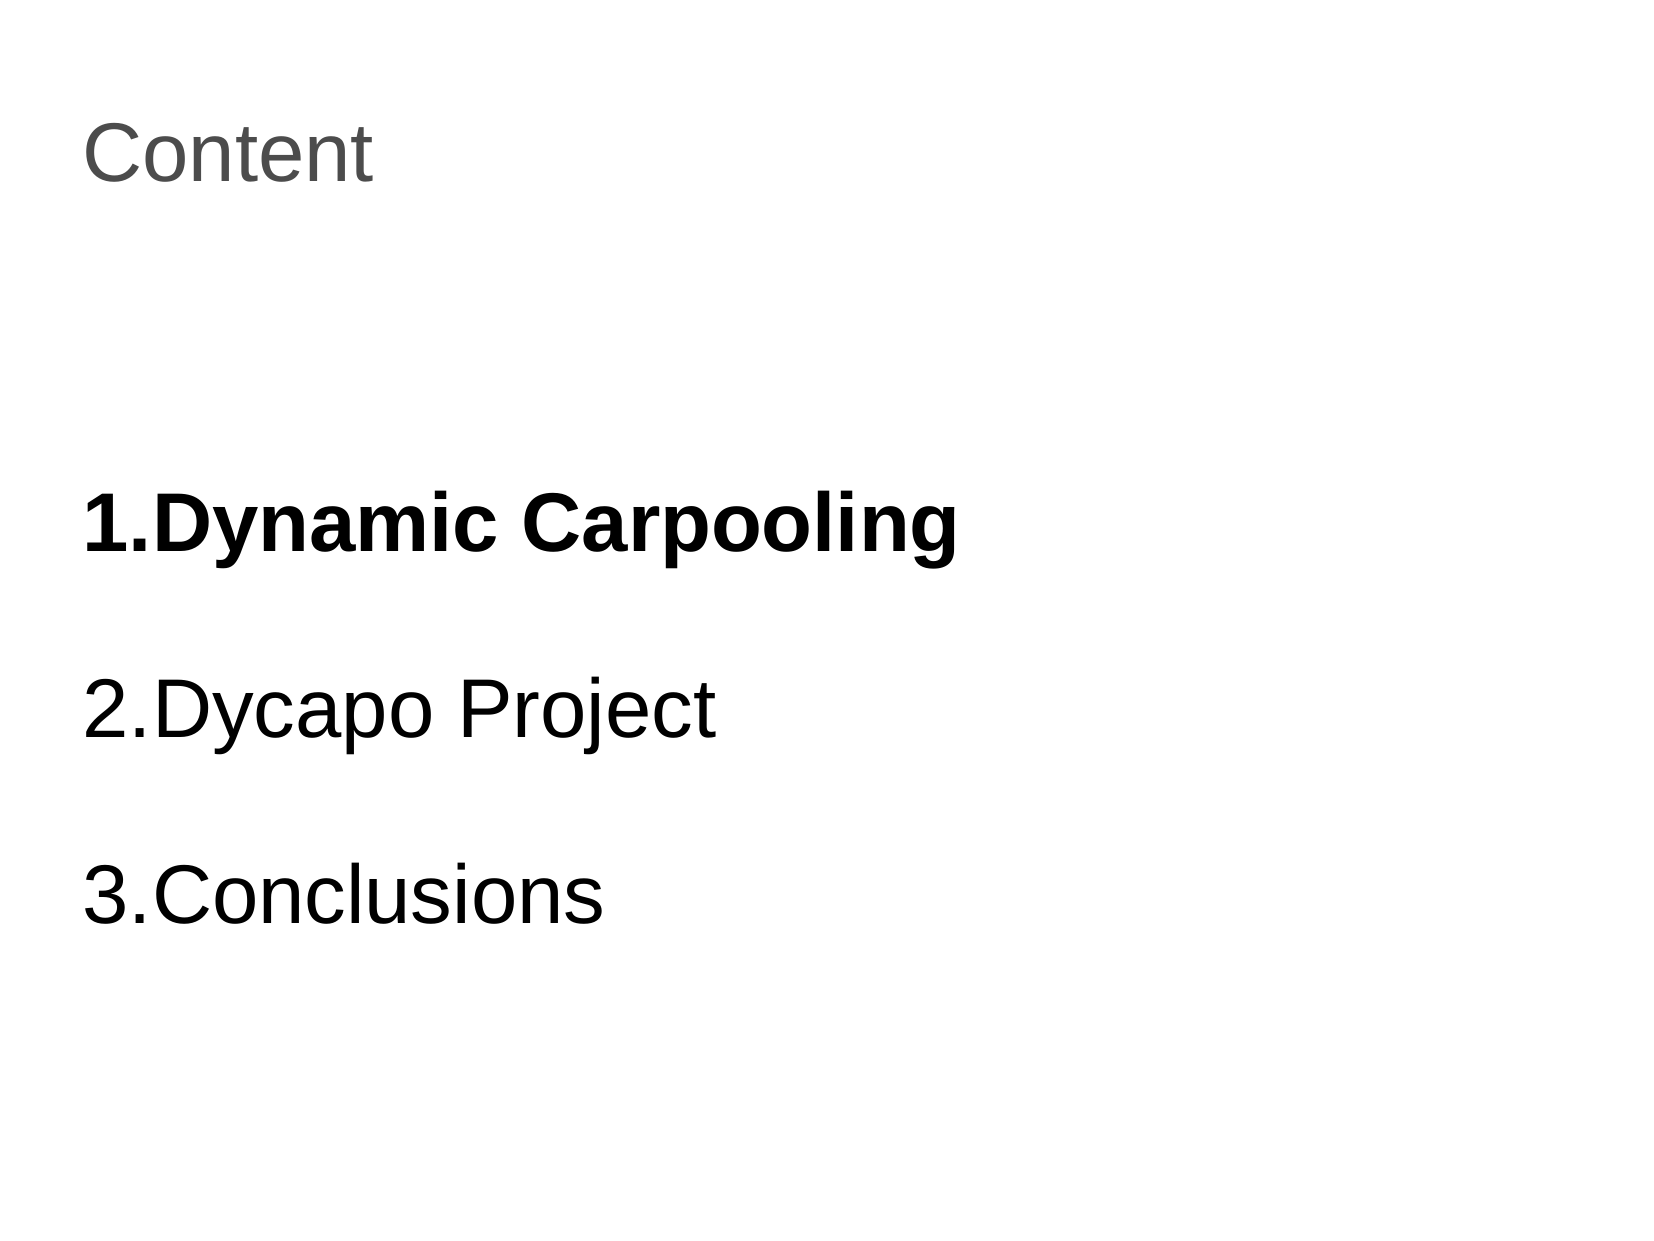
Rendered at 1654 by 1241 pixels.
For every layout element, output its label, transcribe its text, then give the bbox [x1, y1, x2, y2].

title Content [82, 56, 1571, 250]
subtitle Dynamic Carpooling Dycapo Project Conclusions [82, 297, 1571, 1102]
